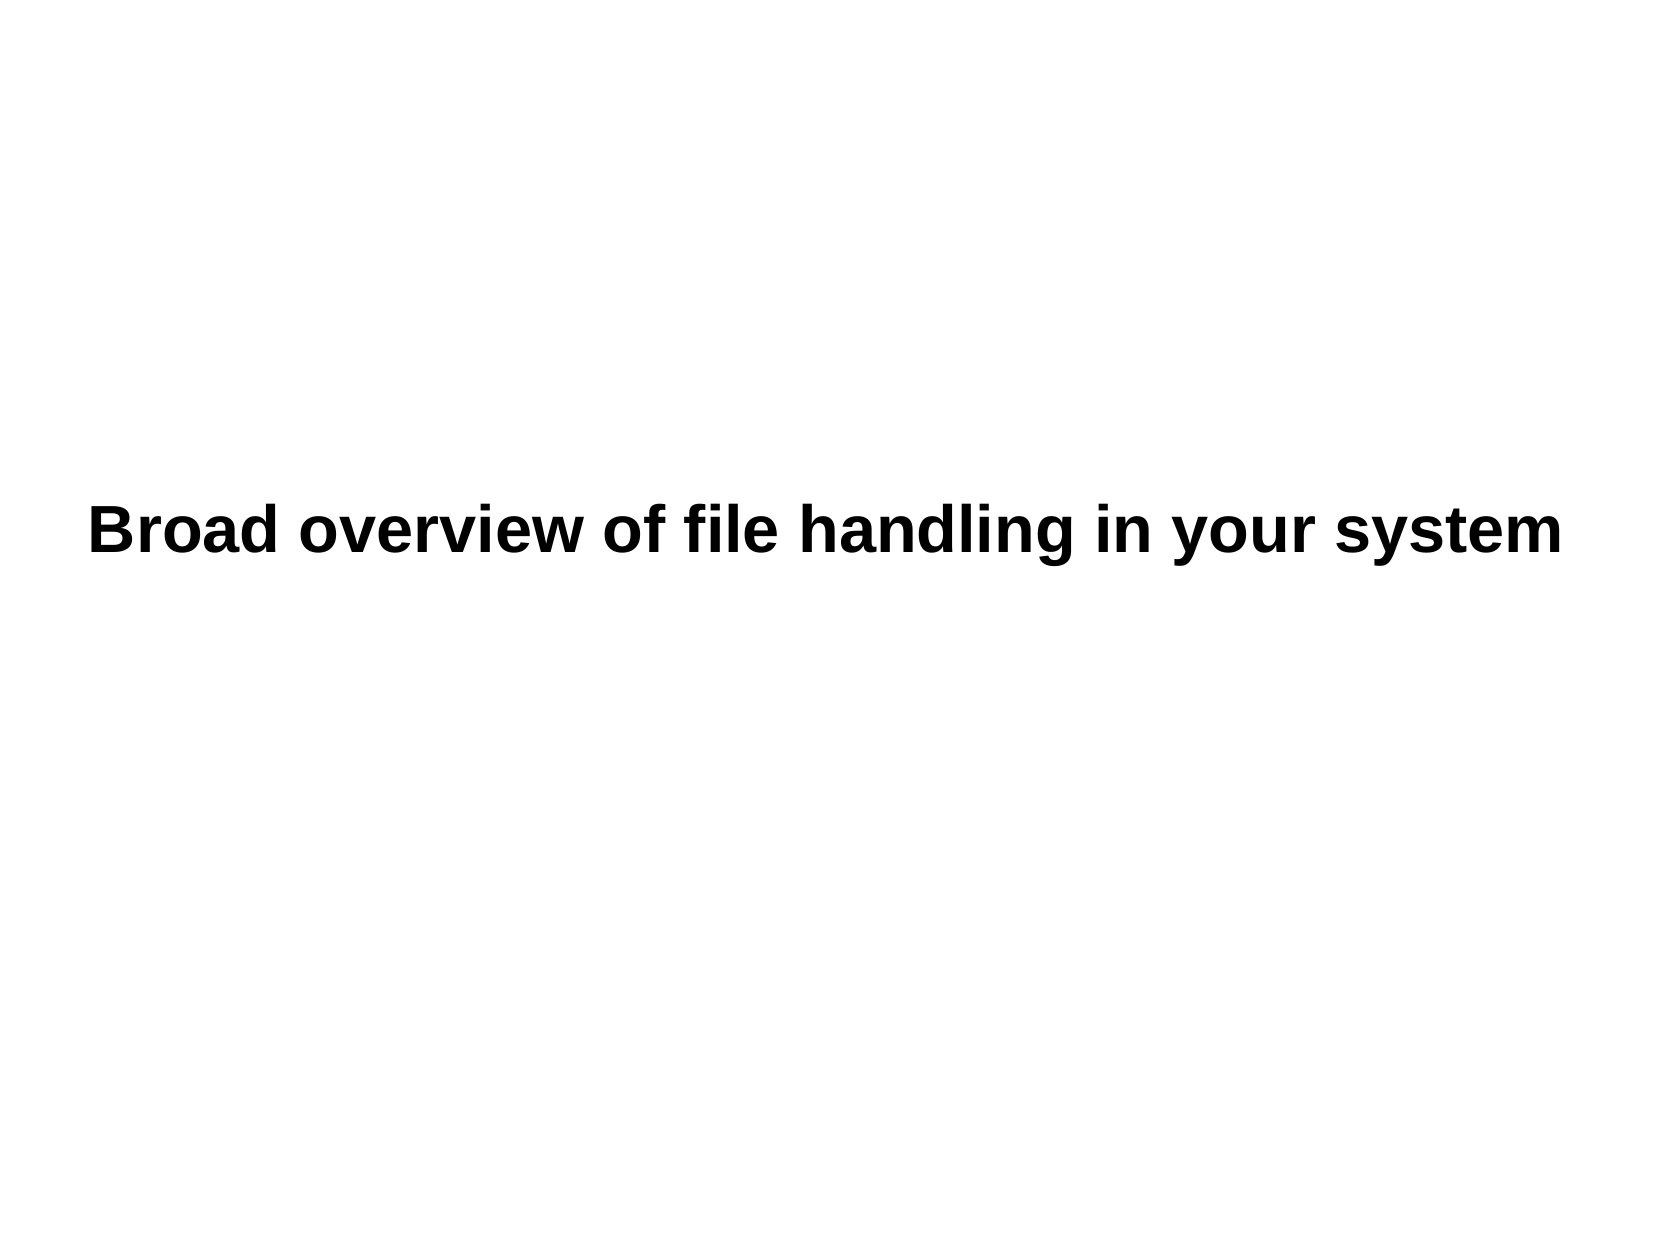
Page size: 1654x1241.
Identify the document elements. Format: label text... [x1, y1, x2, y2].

subtitle Broad overview of file handling in your system [82, 49, 1571, 1010]
